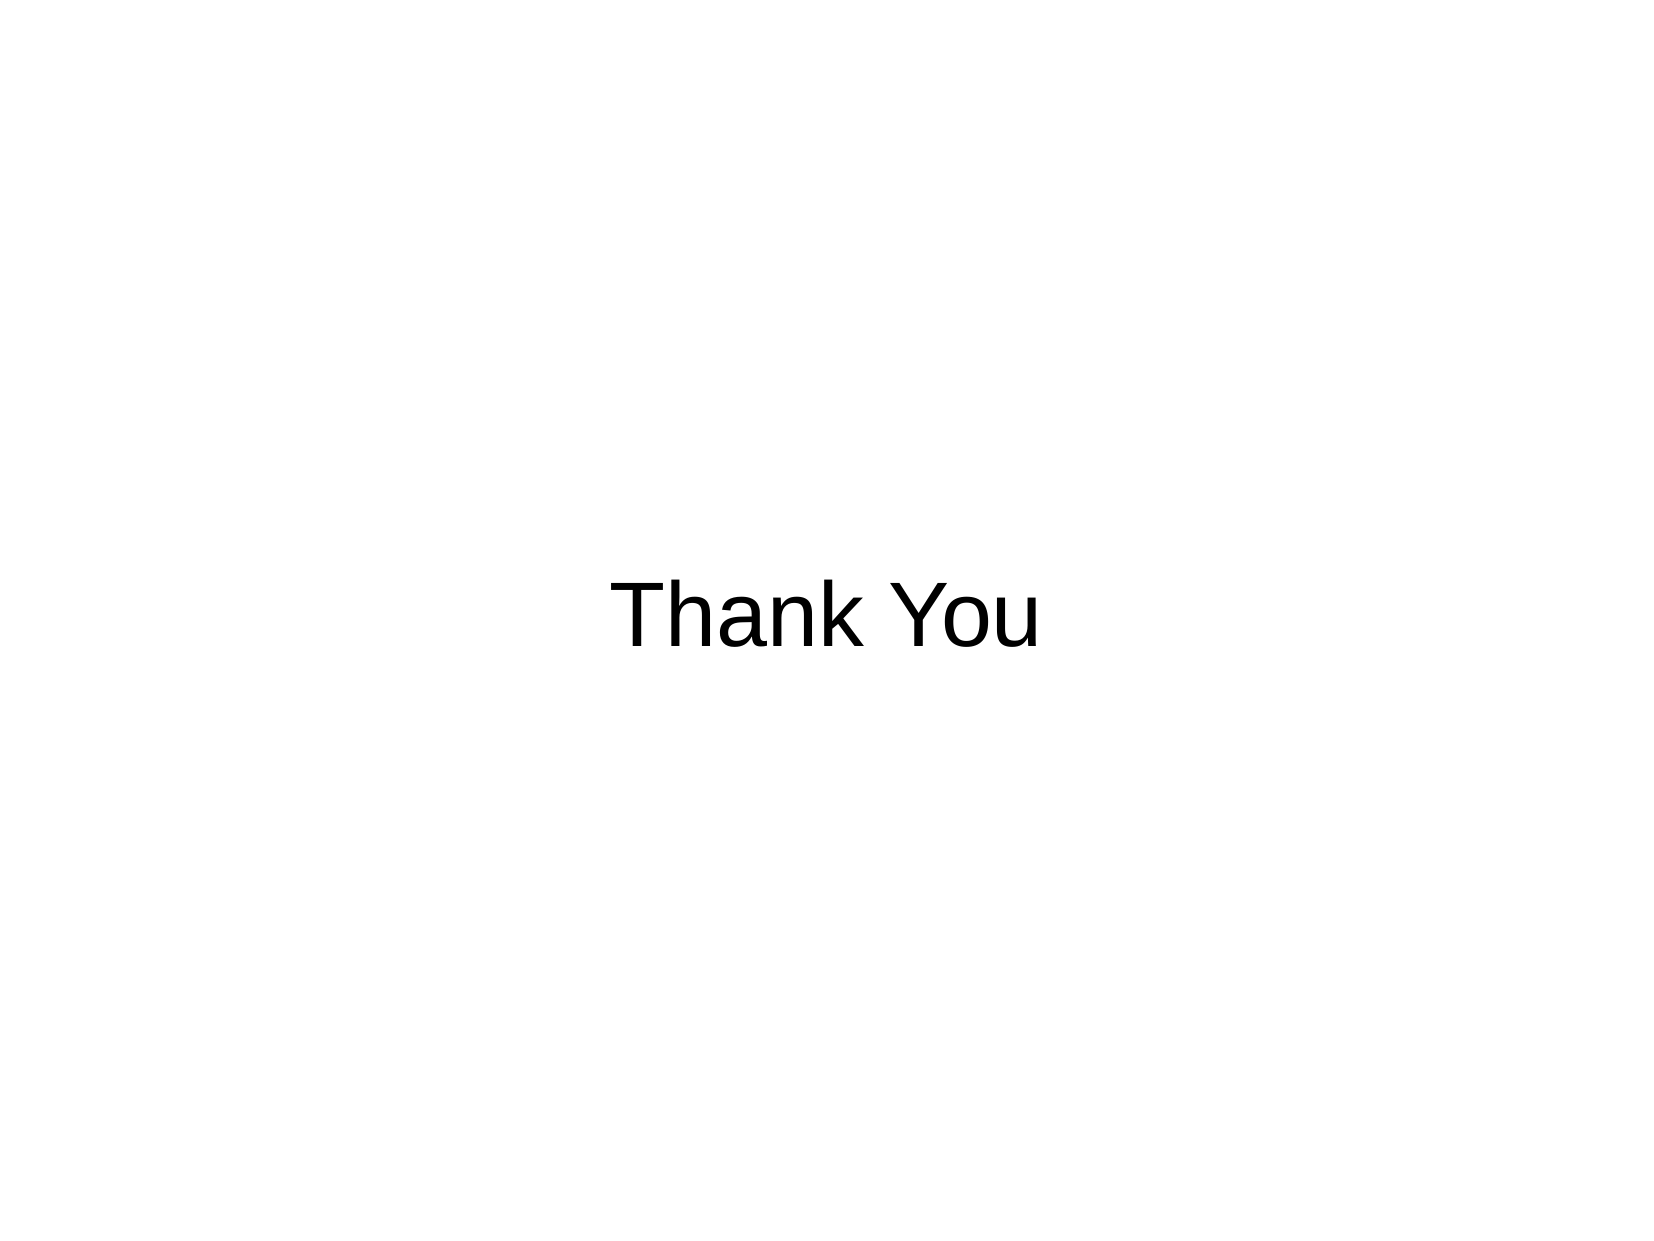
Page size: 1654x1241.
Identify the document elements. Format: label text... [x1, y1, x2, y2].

title Thank You [82, 0, 1571, 666]
